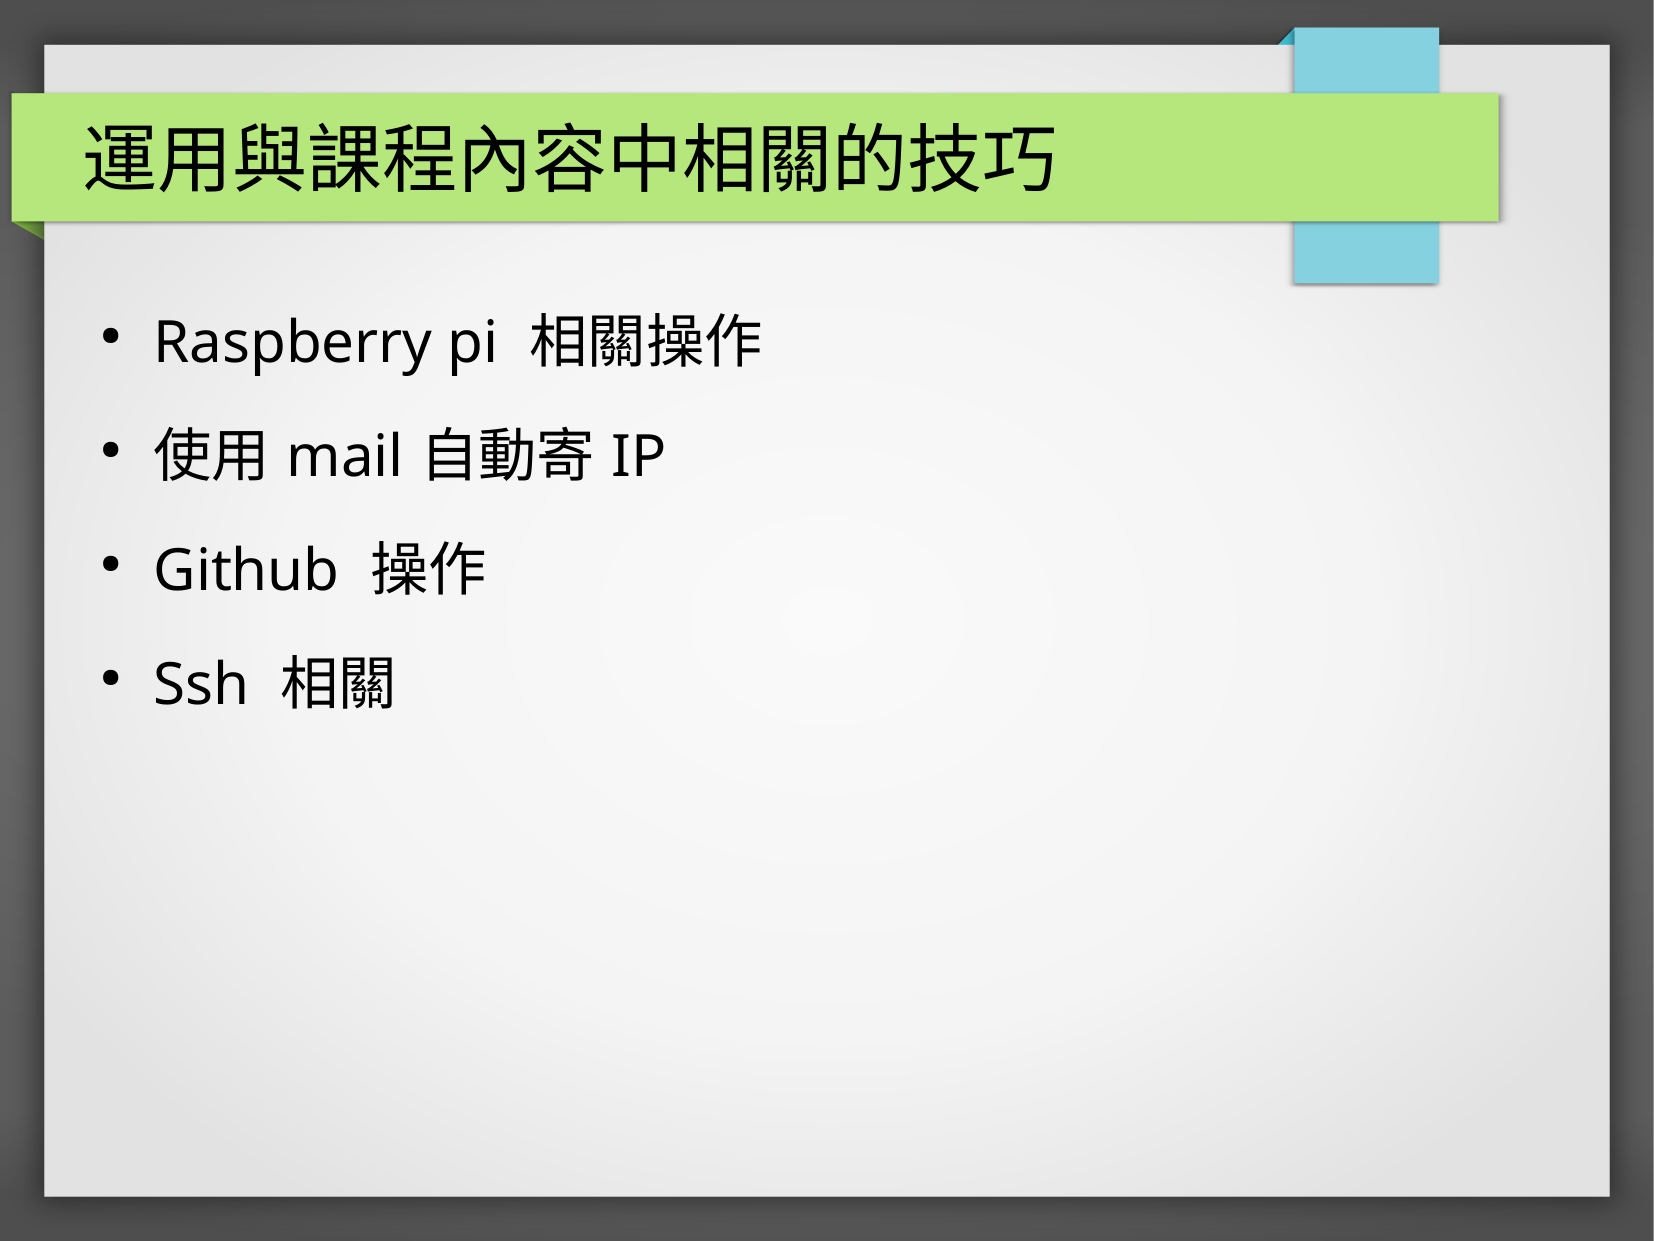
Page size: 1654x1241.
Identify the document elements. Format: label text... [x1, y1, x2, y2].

title 運用與課程內容中相關的技巧 [82, 94, 1264, 213]
list Raspberry pi 相關操作 使用mail自動寄IP Github 操作 Ssh 相關 [82, 295, 1571, 1015]
picture [0, 0, 1654, 1241]
